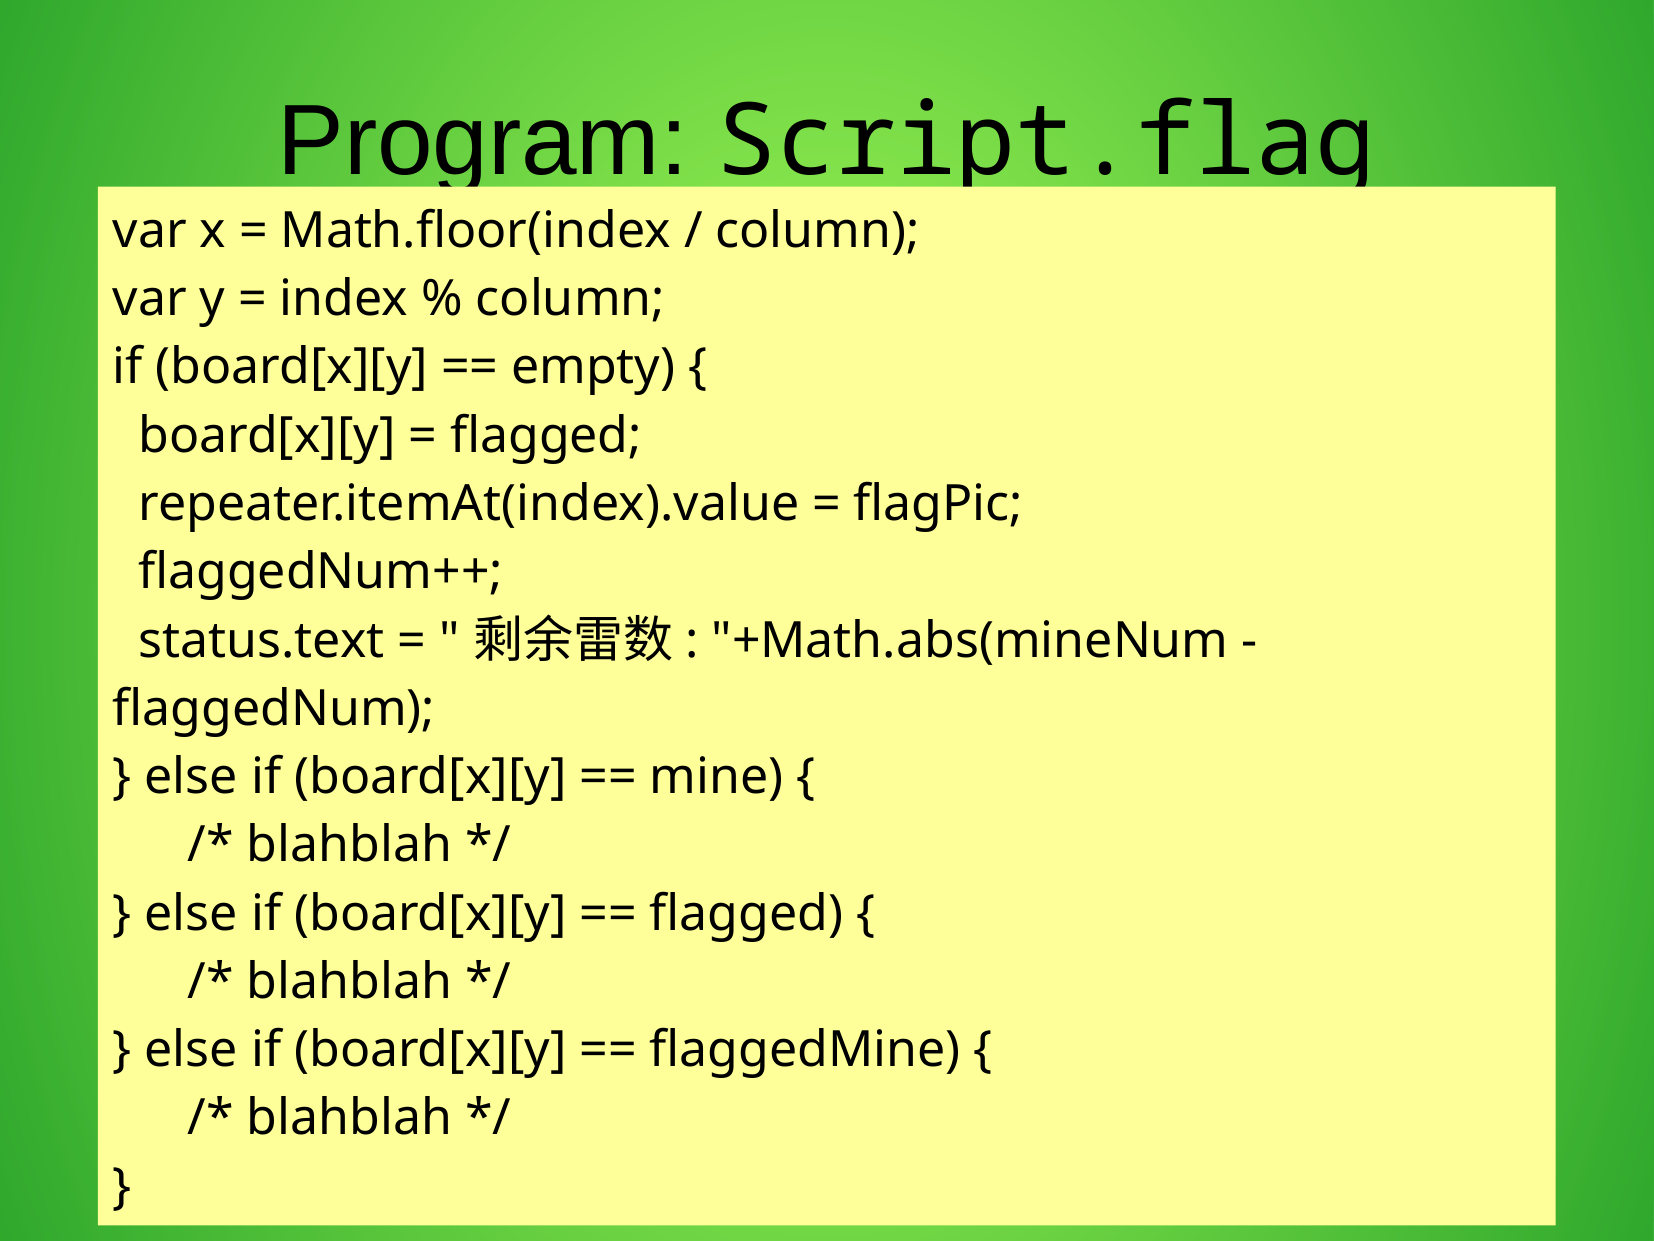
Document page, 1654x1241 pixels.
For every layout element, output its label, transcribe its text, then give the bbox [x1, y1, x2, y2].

text_box var x = Math.floor(index / column); var y = index % column; if (board[x][y] == empty) { board[x][y] = flagged; repeater.itemAt(index).value = flagPic; flaggedNum++; status.text = "剩余雷数: "+Math.abs(mineNum - flaggedNum); } else if (board[x][y] == mine) { /* blahblah */ } else if (board[x][y] == flagged) { /* blahblah */ } else if (board[x][y] == flaggedMine) { /* blahblah */ } [97, 186, 1556, 1101]
text_box Program: Script.flag [130, 60, 1524, 186]
